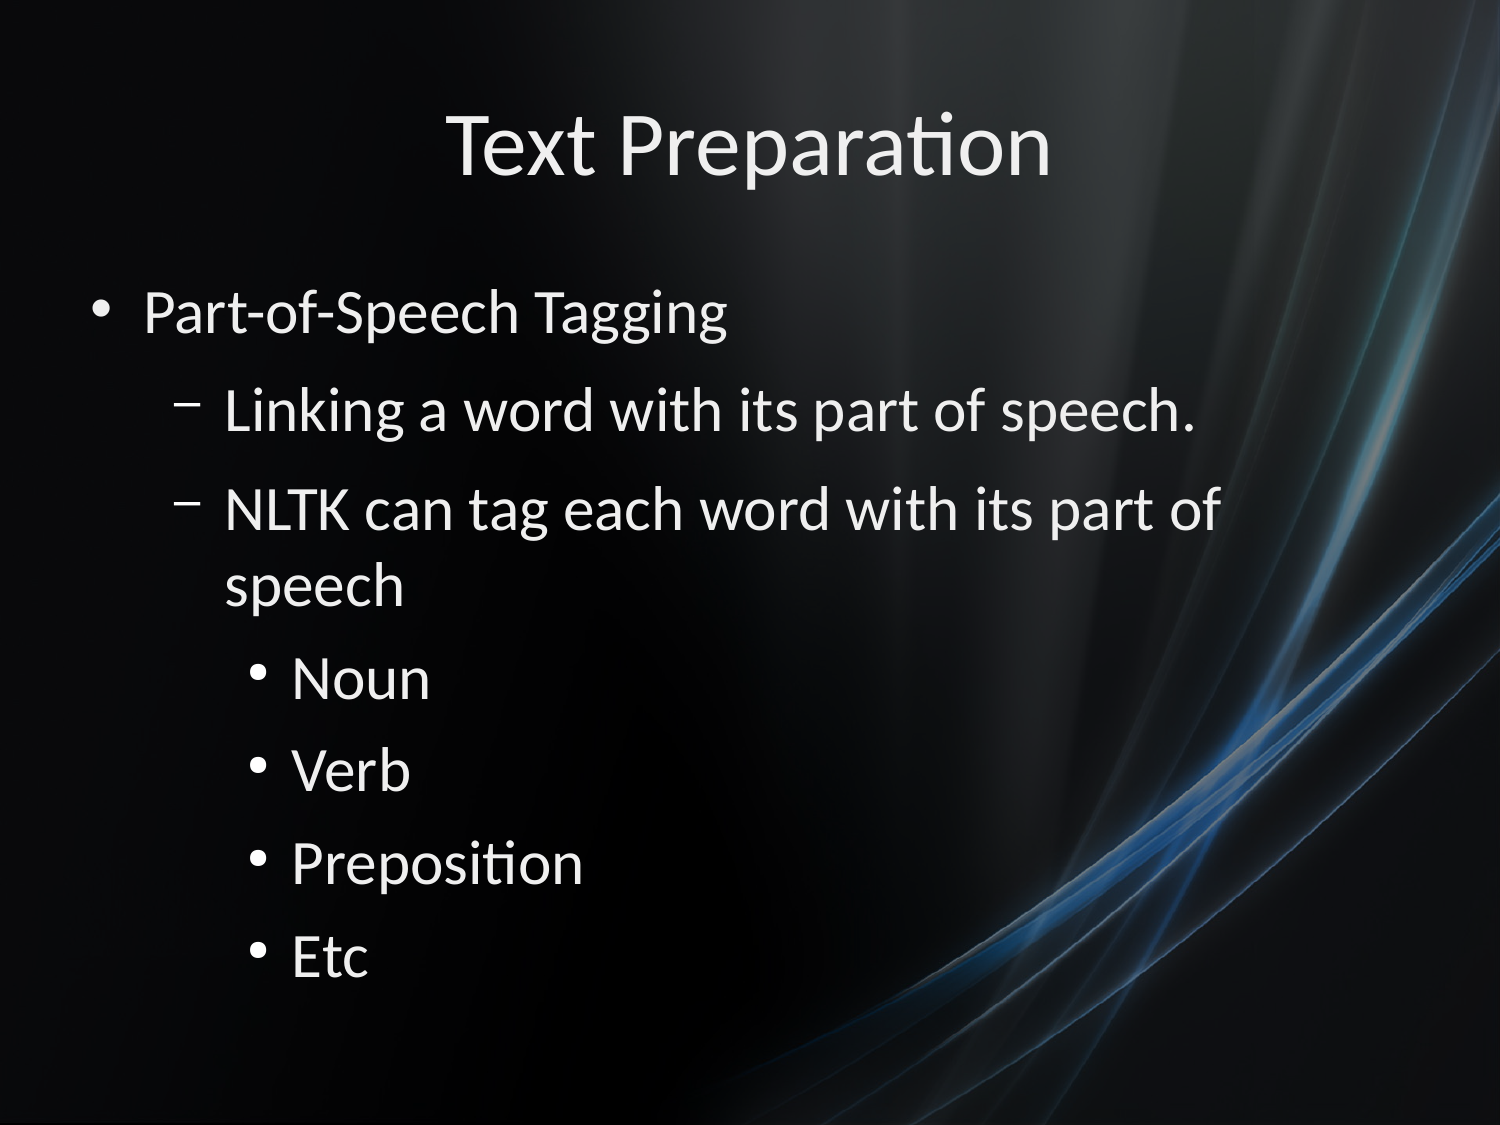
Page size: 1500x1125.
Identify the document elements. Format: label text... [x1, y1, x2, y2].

title Text Preparation [75, 45, 1425, 233]
list Part-of-Speech Tagging Linking a word with its part of speech. NLTK can tag each word with its part of speech Noun Verb Preposition Etc [75, 262, 1425, 1005]
text_box [0, 0, 1500, 1125]
